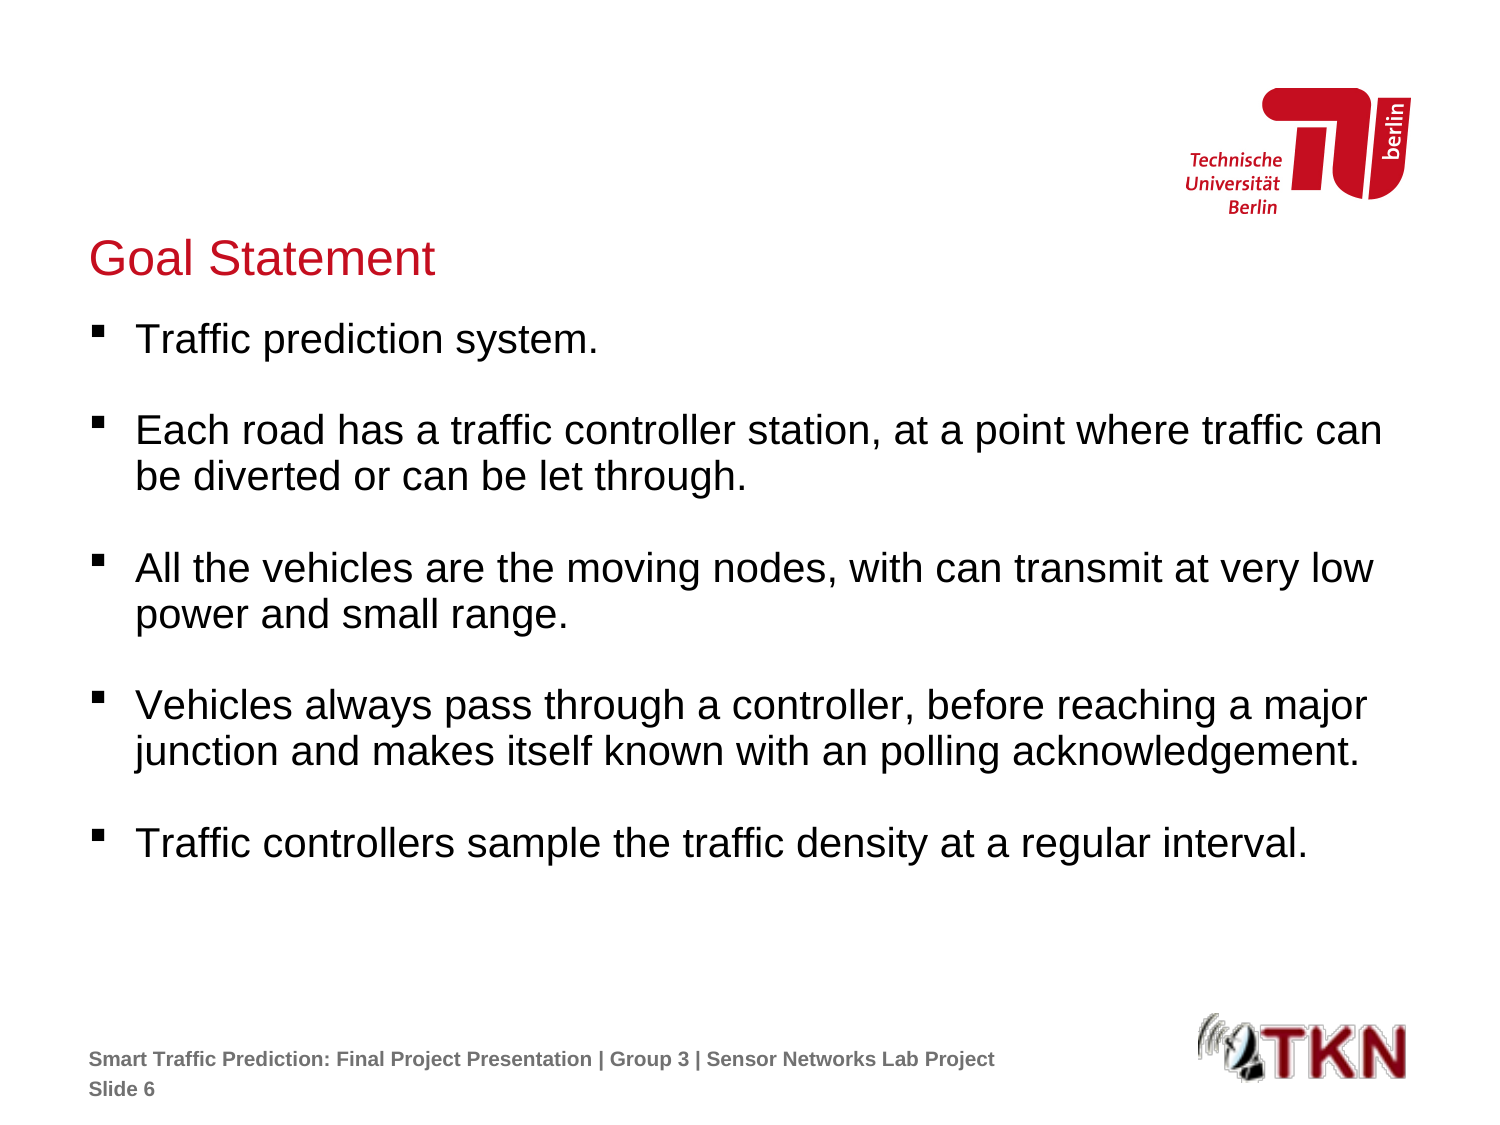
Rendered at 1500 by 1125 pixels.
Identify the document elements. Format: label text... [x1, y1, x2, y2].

picture [1198, 1013, 1408, 1083]
text_box [1175, 1011, 1424, 1106]
picture [1186, 88, 1411, 214]
title Goal Statement [88, 222, 1411, 286]
text_box Smart Traffic Prediction: Final Project Presentation | Group 3 | Sensor Networks Lab Project [88, 1045, 1176, 1071]
list Traffic prediction system. Each road has a traffic controller station, at a point where traffic can be diverted or can be let through. All the vehicles are the moving nodes, with can transmit at very low power and small range. Vehicles always pass through a controller, before reaching a major junction and makes itself known with an polling acknowledgement. Traffic controllers sample the traffic density at a regular interval. [88, 315, 1411, 983]
text_box Slide <number> [88, 1075, 1176, 1101]
